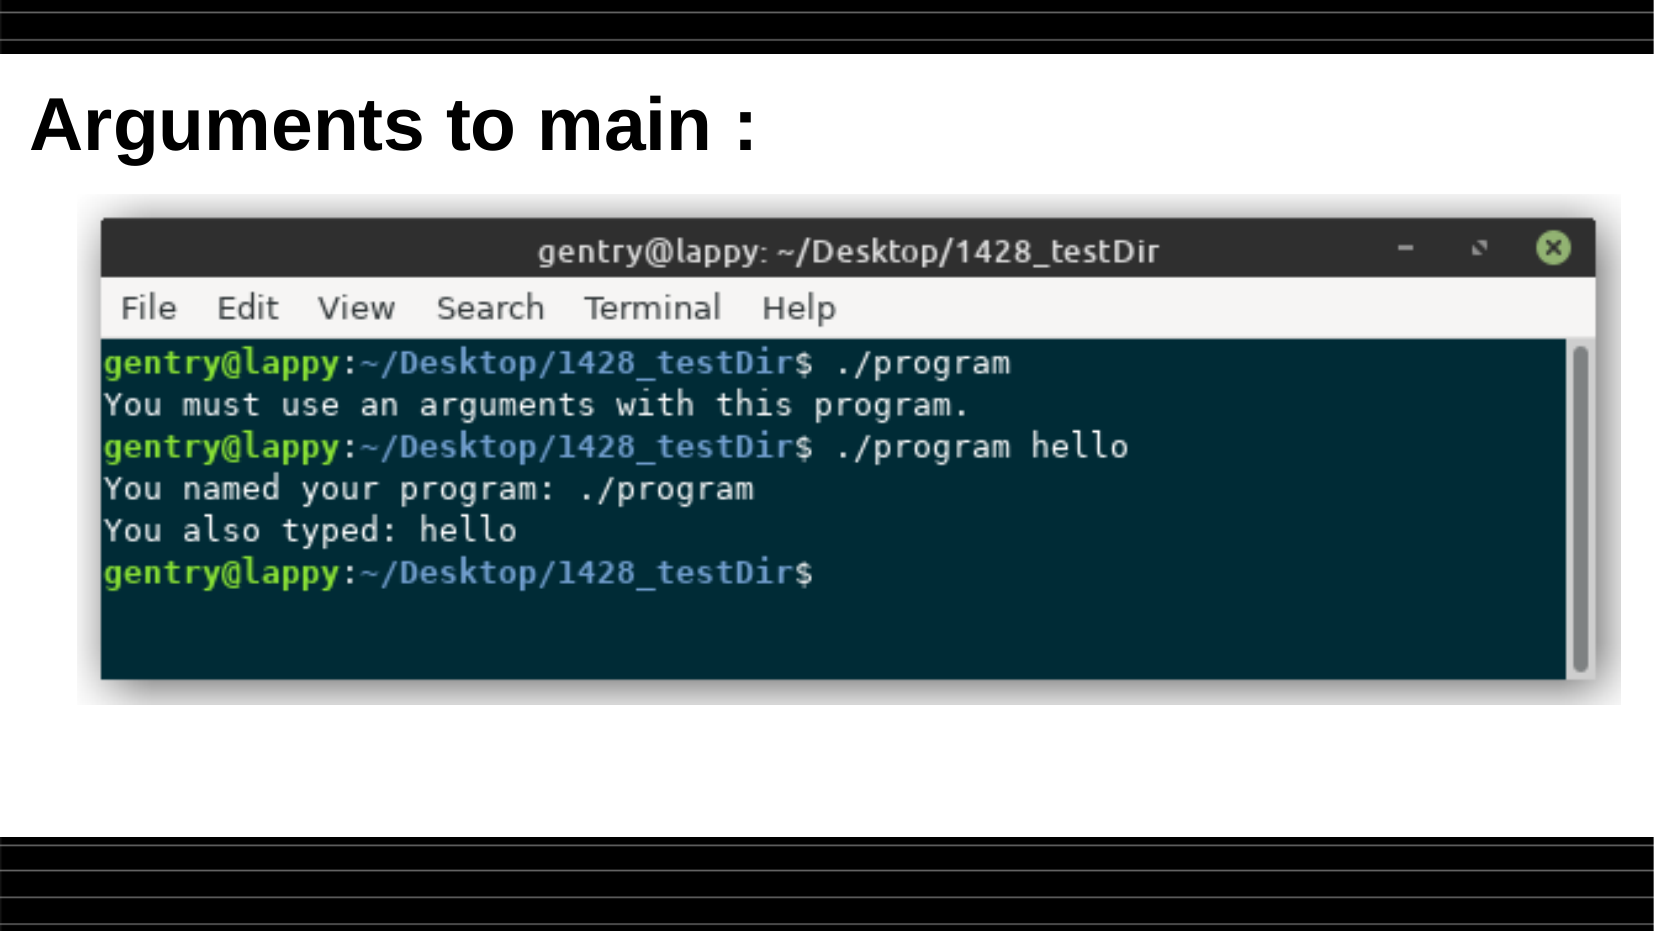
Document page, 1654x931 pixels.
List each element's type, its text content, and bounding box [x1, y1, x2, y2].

picture [77, 194, 1621, 706]
picture [0, 0, 1654, 54]
picture [0, 837, 1654, 931]
text_box Arguments to main : [15, 75, 1546, 174]
